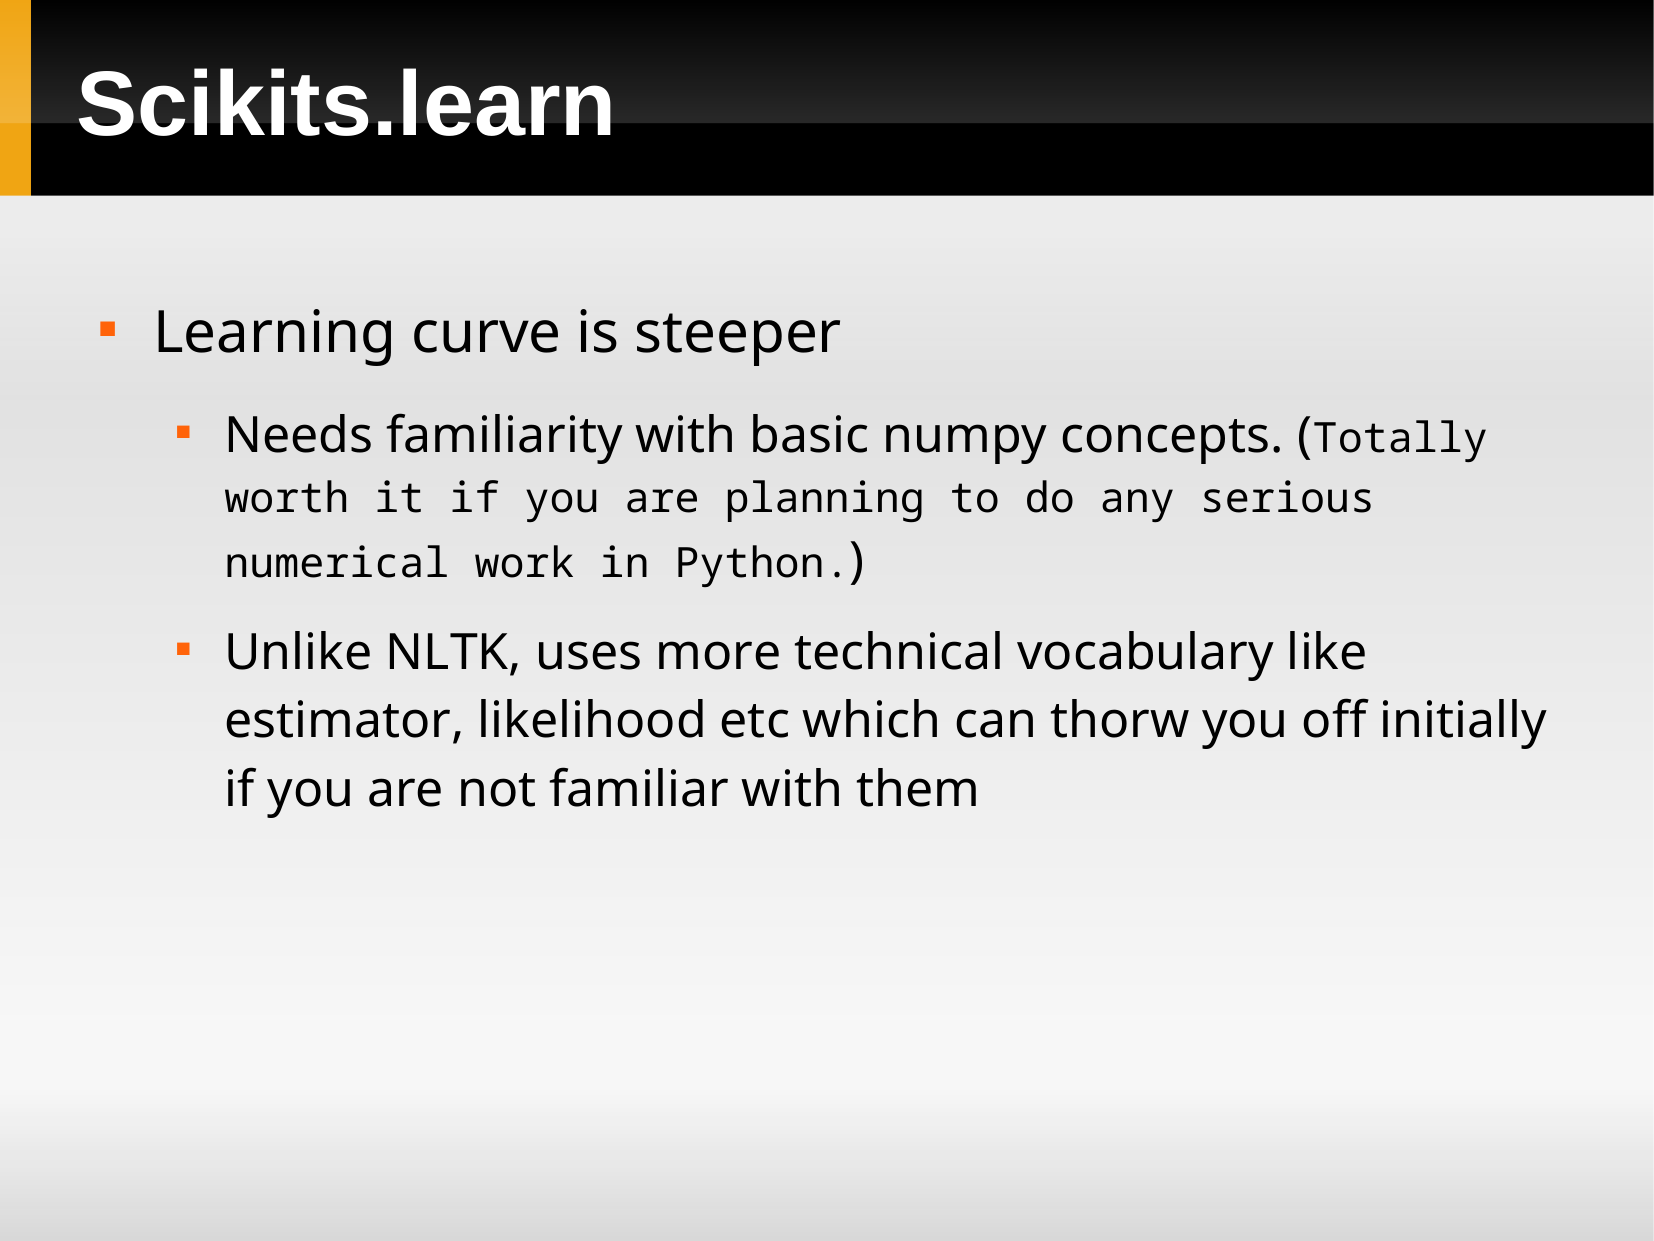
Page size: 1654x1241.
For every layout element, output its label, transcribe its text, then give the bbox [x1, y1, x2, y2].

title Scikits.learn [76, 0, 1565, 208]
list Learning curve is steeper Needs familiarity with basic numpy concepts. (Totally worth it if you are planning to do any serious numerical work in Python.) Unlike NLTK, uses more technical vocabulary like estimator, likelihood etc which can thorw you off initially if you are not familiar with them [82, 290, 1571, 1109]
picture [0, 0, 1654, 1241]
